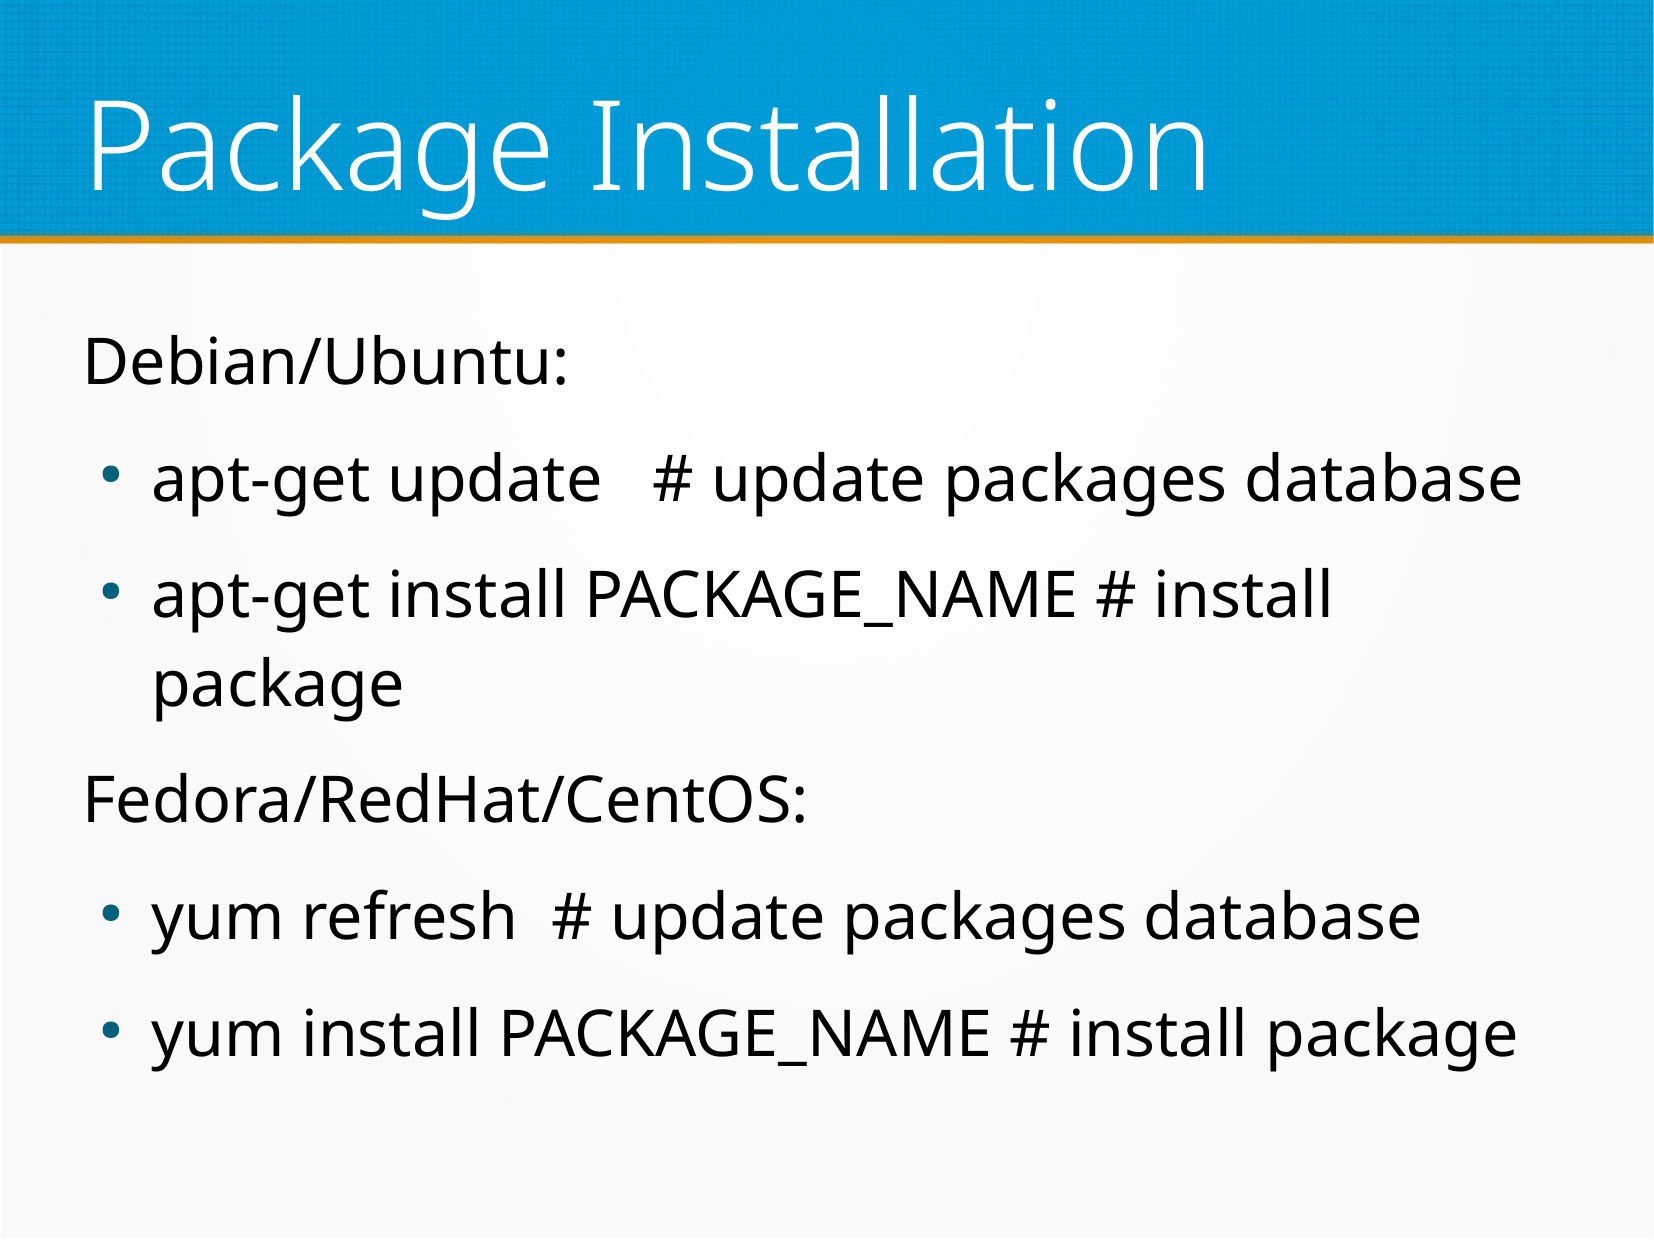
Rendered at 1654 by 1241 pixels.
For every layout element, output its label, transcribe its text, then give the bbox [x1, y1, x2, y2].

list Debian/Ubuntu: apt-get update # update packages database apt-get install PACKAGE_NAME # install package Fedora/RedHat/CentOS: yum refresh # update packages database yum install PACKAGE_NAME # install package [82, 315, 1563, 1081]
title Package Installation [82, 19, 1571, 227]
picture [0, 233, 1654, 1241]
